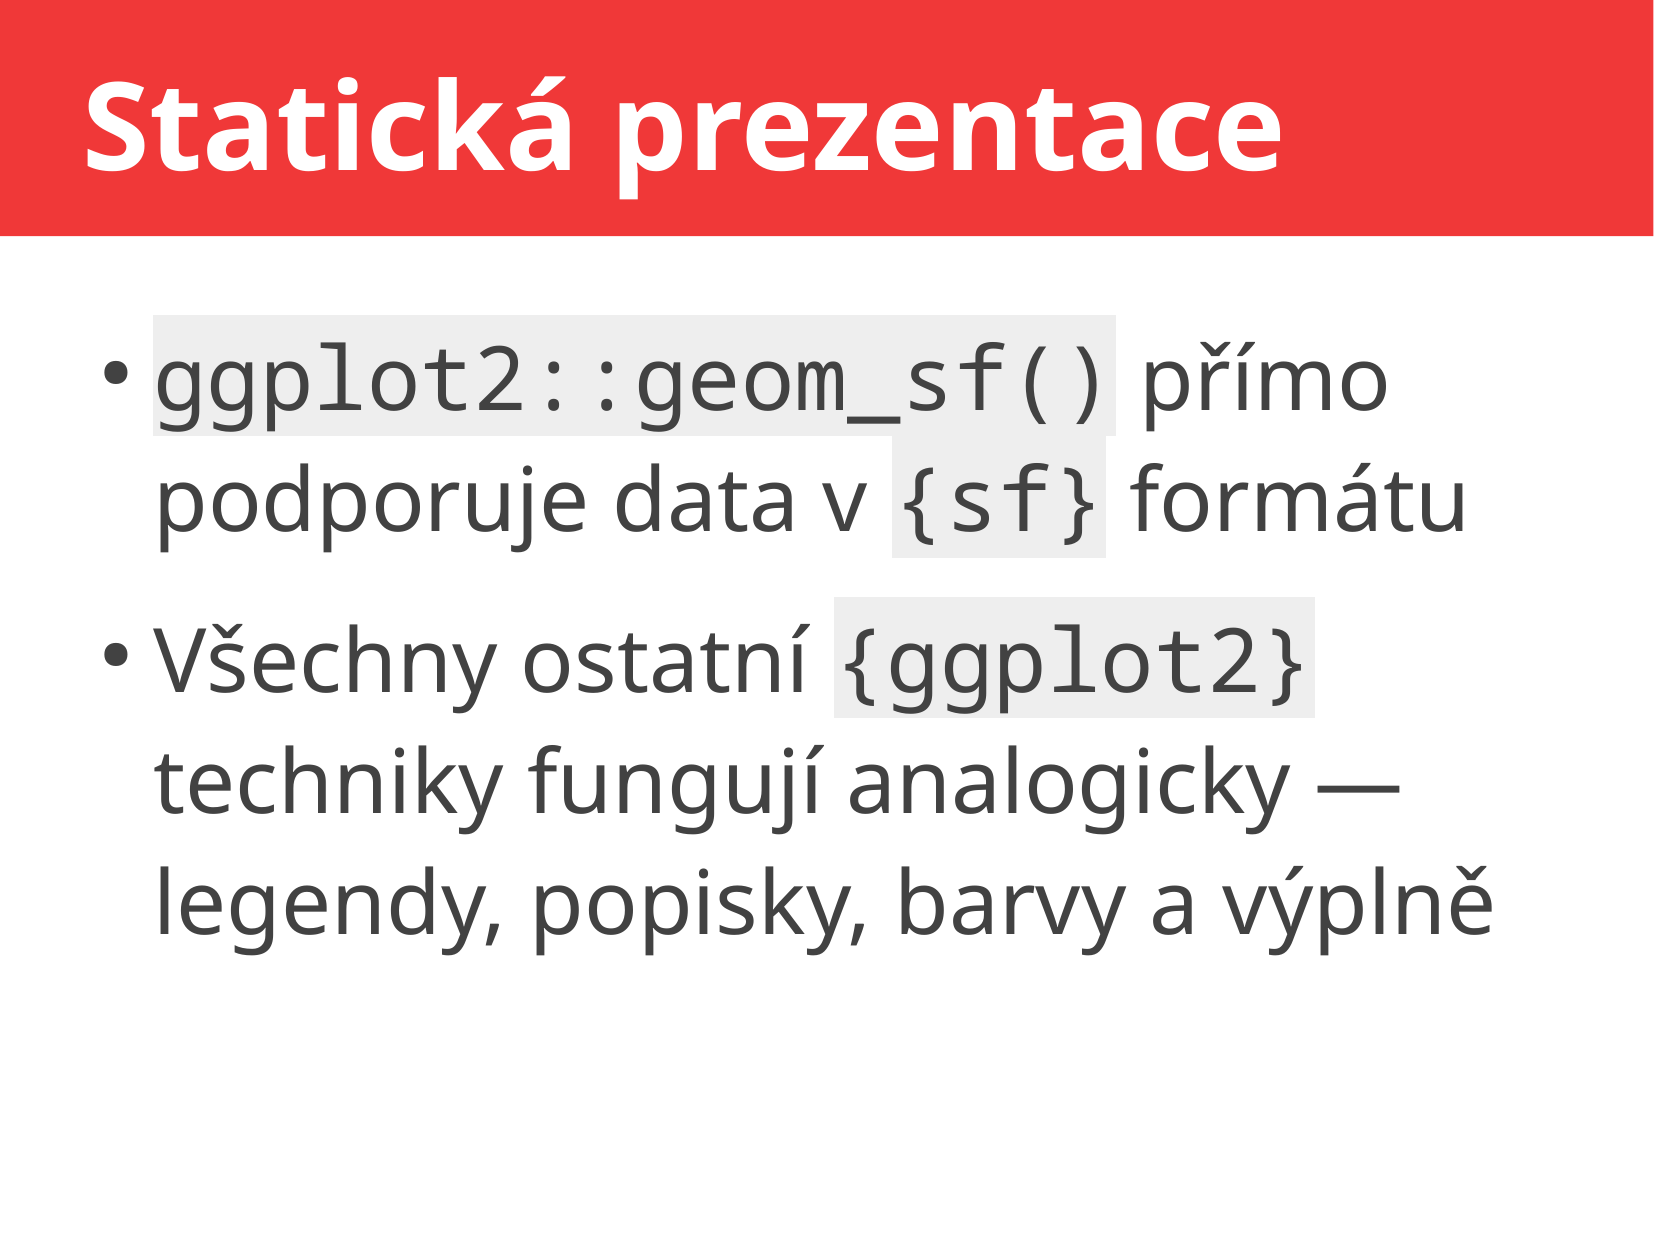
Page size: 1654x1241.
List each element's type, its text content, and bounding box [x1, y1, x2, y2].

list ggplot2::geom_sf() přímo podporuje data v {sf} formátu Všechny ostatní {ggplot2} techniky fungují analogicky — legendy, popisky, barvy a výplně [82, 314, 1563, 1080]
title Statická prezentace [82, 19, 1571, 227]
